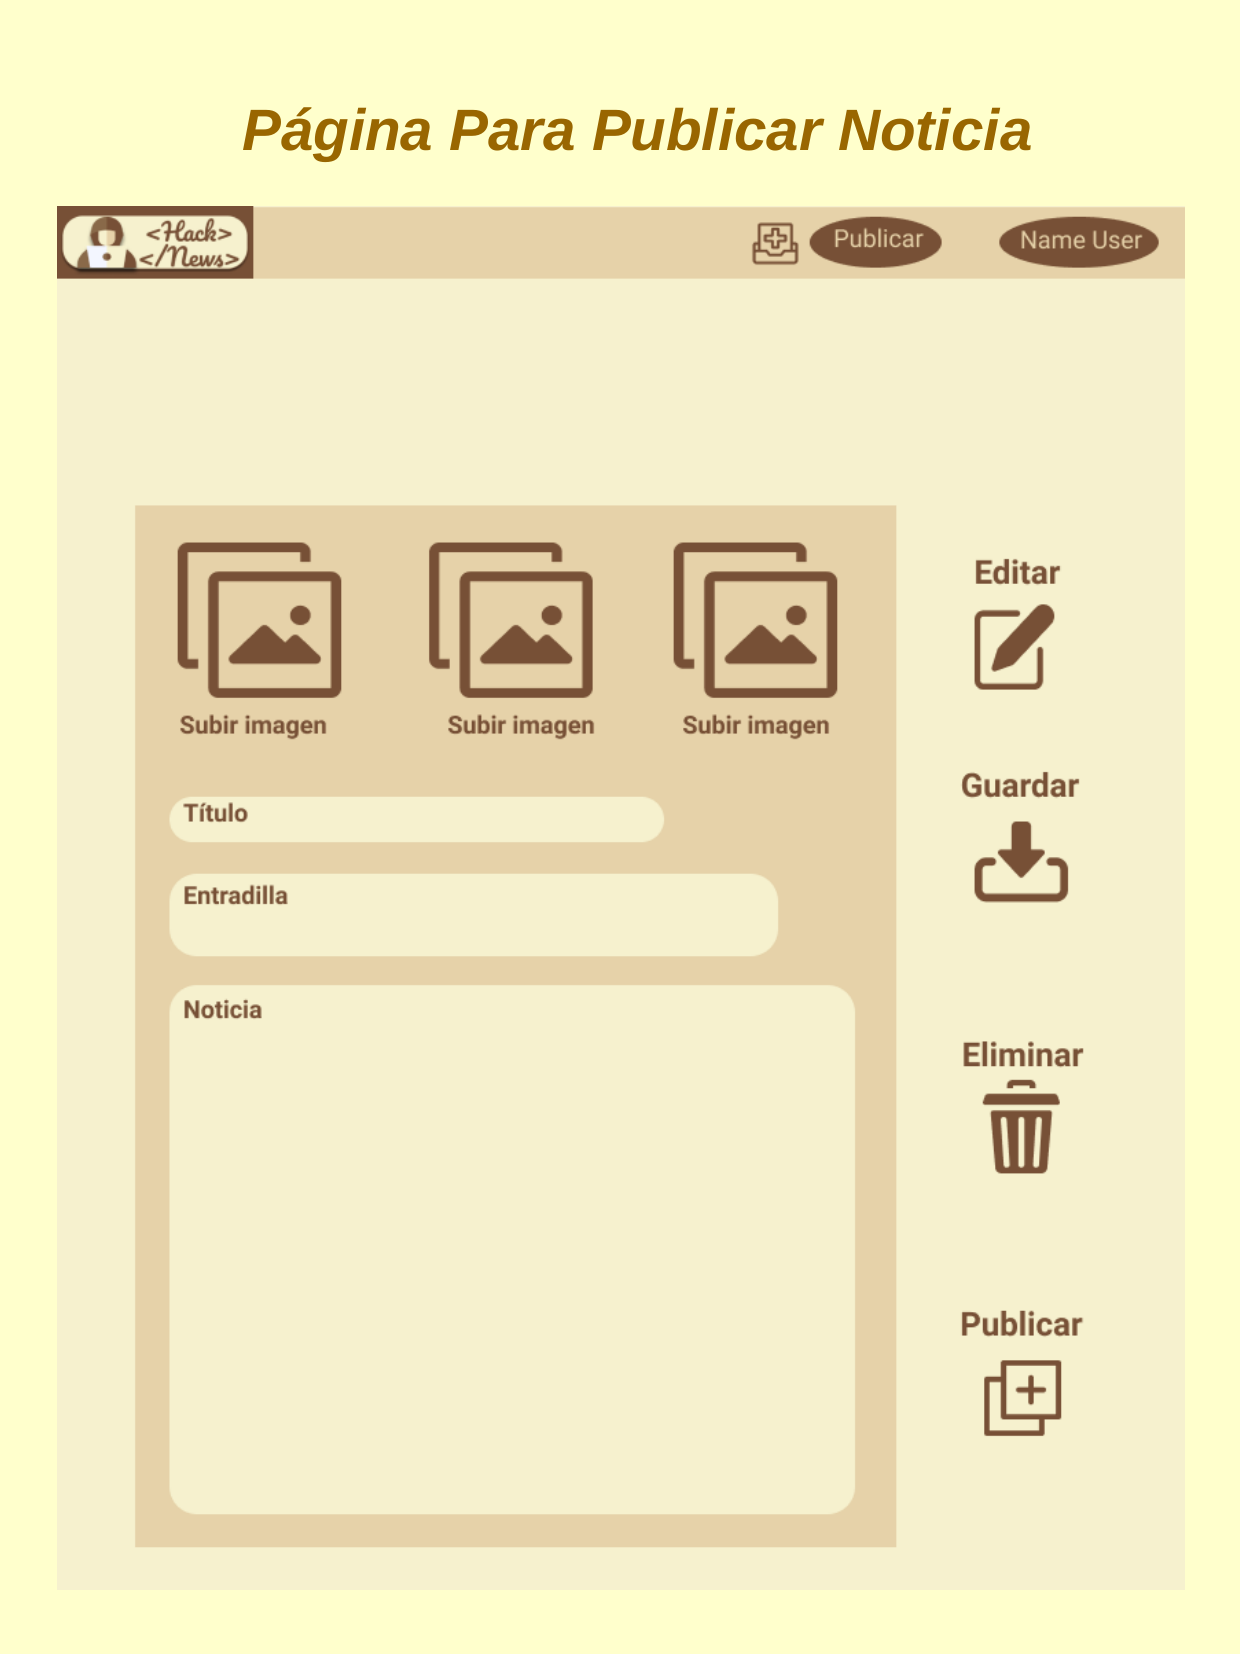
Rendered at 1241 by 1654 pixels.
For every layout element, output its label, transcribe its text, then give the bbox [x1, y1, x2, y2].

picture [57, 206, 1186, 1591]
title Página Para Publicar Noticia [62, 65, 1179, 196]
